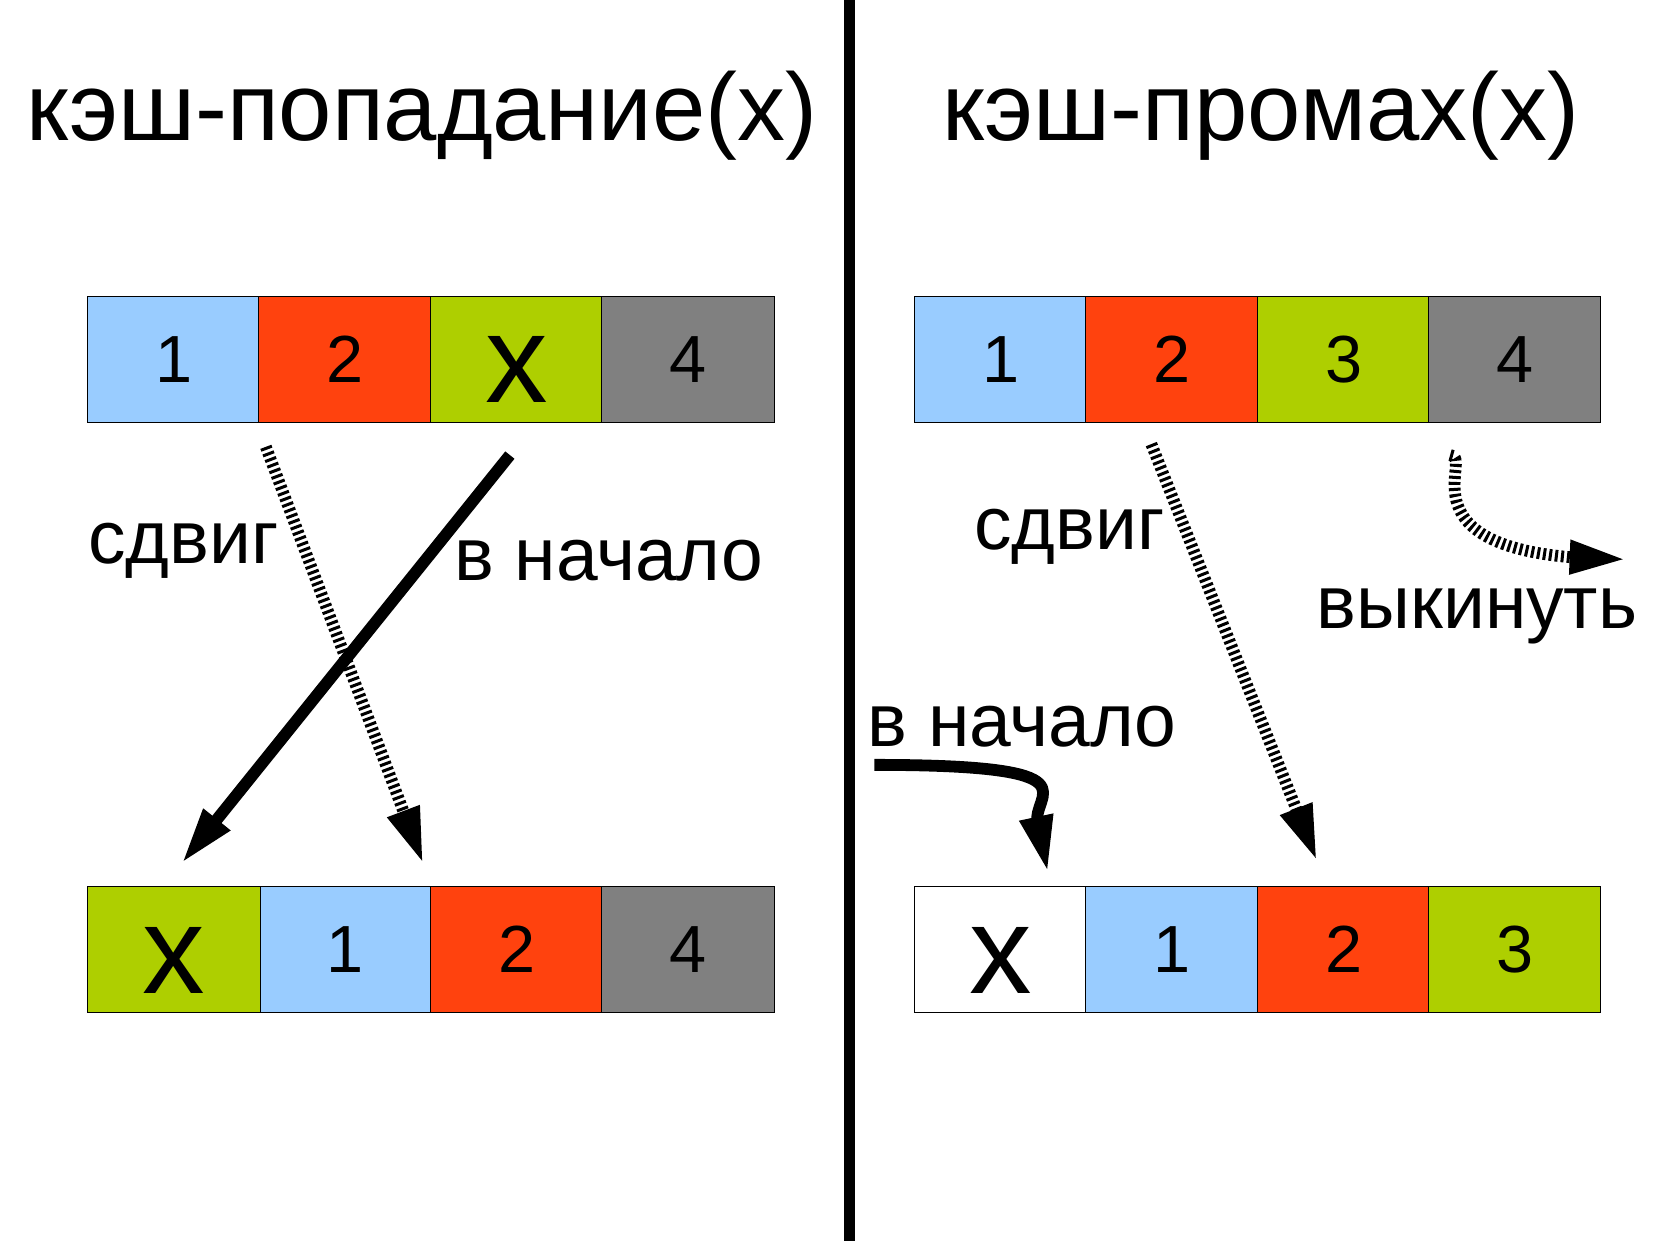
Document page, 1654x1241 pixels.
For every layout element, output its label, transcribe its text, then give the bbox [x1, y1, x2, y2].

text_box кэш-промах(x) [927, 45, 1595, 168]
text_box 1 [261, 886, 430, 1013]
text_box 1 [914, 296, 1085, 423]
text_box в начало [852, 670, 1192, 770]
text_box 3 [1257, 296, 1428, 423]
text_box 1 [1085, 886, 1257, 1013]
text_box кэш-попадание(x) [11, 45, 833, 168]
text_box 4 [601, 886, 775, 1013]
text_box 4 [601, 296, 775, 423]
text_box сдвиг [959, 473, 1180, 573]
text_box x [914, 886, 1085, 1013]
text_box 4 [1428, 296, 1601, 423]
text_box 3 [1428, 886, 1601, 1013]
text_box x [430, 296, 601, 423]
text_box выкинуть [1301, 552, 1653, 652]
text_box 2 [430, 886, 601, 1013]
text_box 2 [1257, 886, 1428, 1013]
text_box x [87, 886, 261, 1013]
text_box в начало [439, 505, 779, 605]
text_box 1 [87, 296, 258, 423]
text_box 2 [258, 296, 430, 423]
text_box 2 [1085, 296, 1257, 423]
text_box сдвиг [73, 487, 294, 587]
